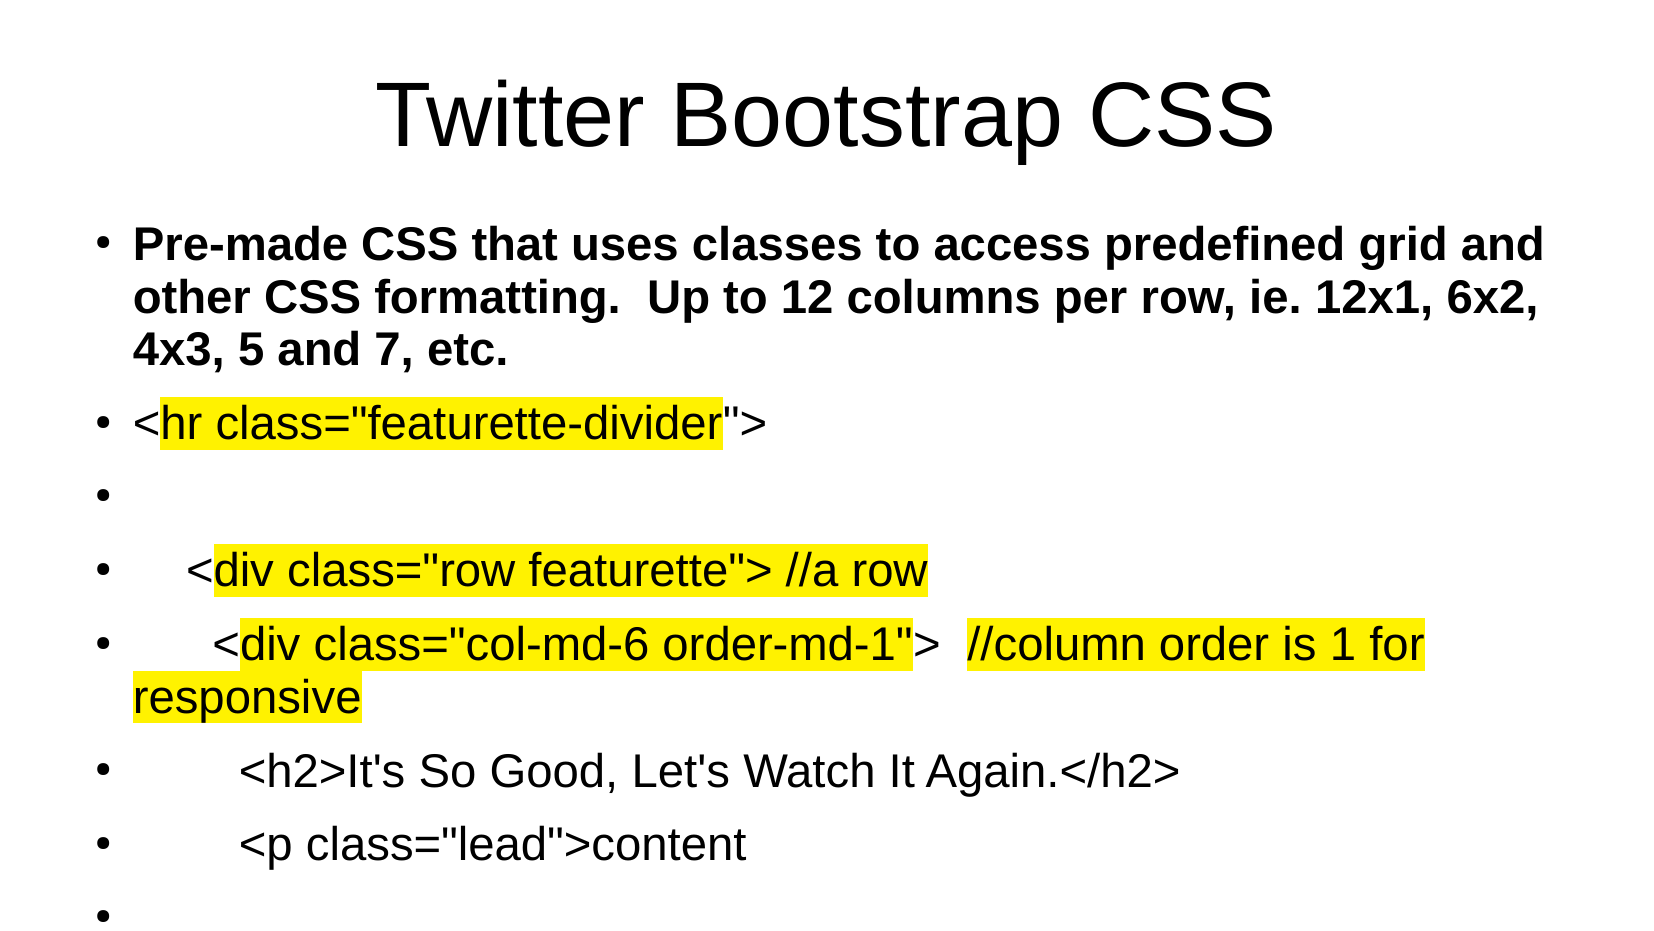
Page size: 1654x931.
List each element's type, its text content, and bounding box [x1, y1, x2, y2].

list Pre-made CSS that uses classes to access predefined grid and other CSS formatting. Up to 12 columns per row, ie. 12x1, 6x2, 4x3, 5 and 7, etc. <hr class="featurette-divider"> <div class="row featurette"> //a row <div class="col-md-6 order-md-1"> //column order is 1 for responsive <h2>It's So Good, Let's Watch It Again.</h2> <p class="lead">content [82, 217, 1571, 875]
title Twitter Bootstrap CSS [82, 37, 1571, 193]
